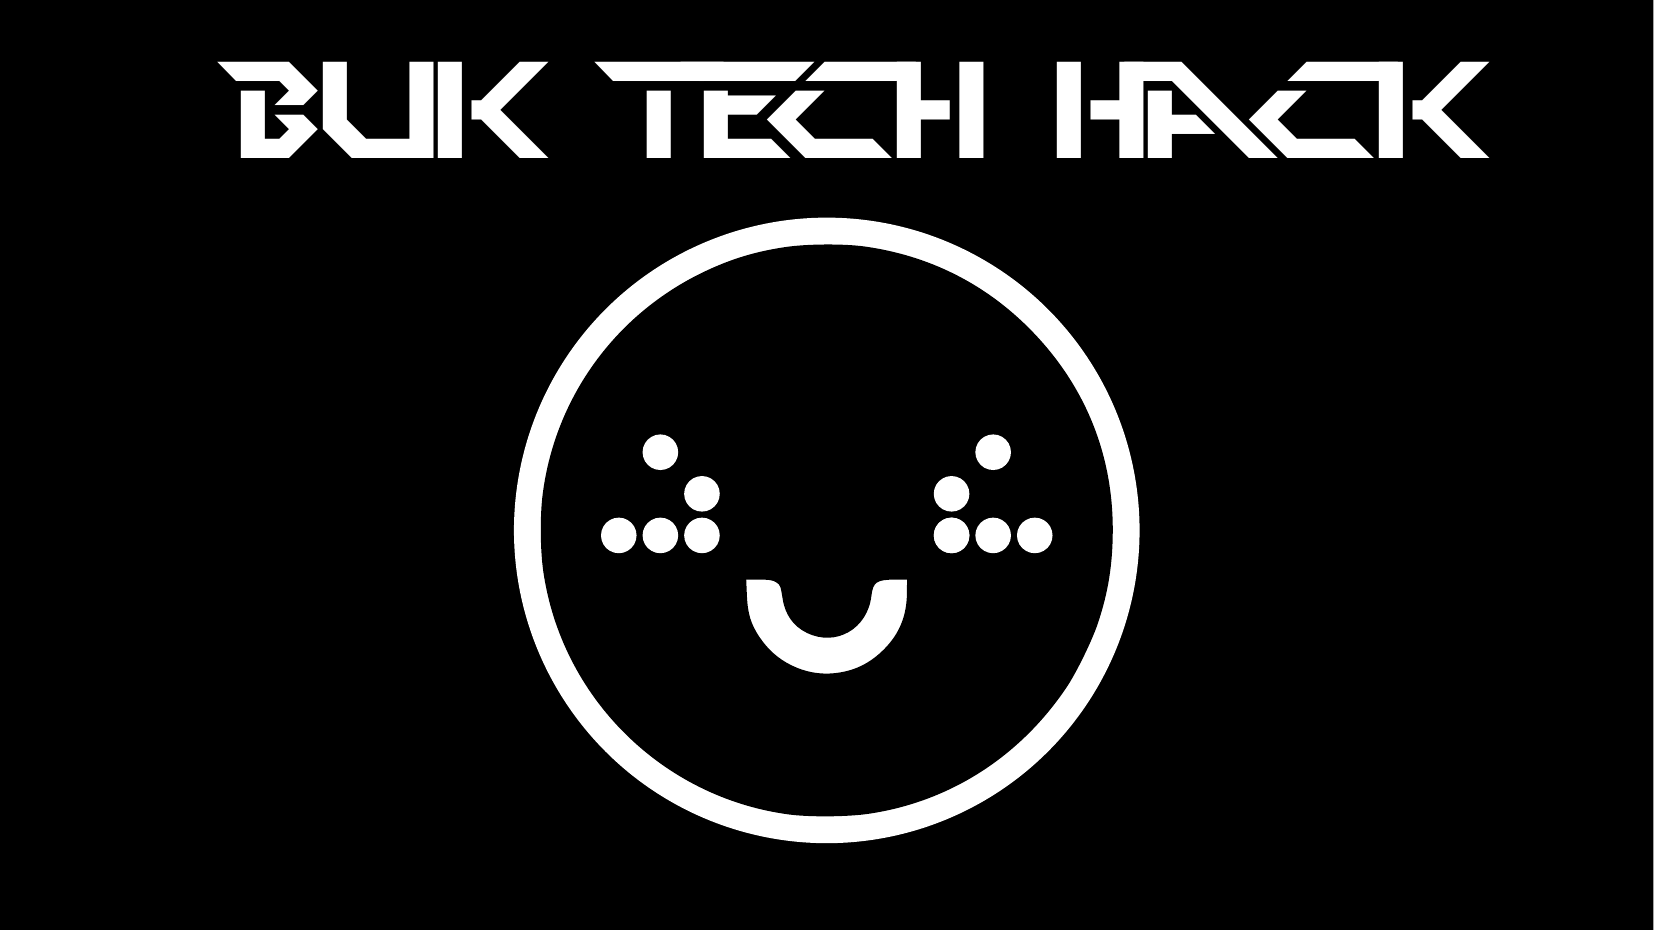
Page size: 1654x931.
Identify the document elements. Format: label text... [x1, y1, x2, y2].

text_box [82, 217, 1571, 758]
title BUK Tech Hack [82, 37, 1571, 193]
